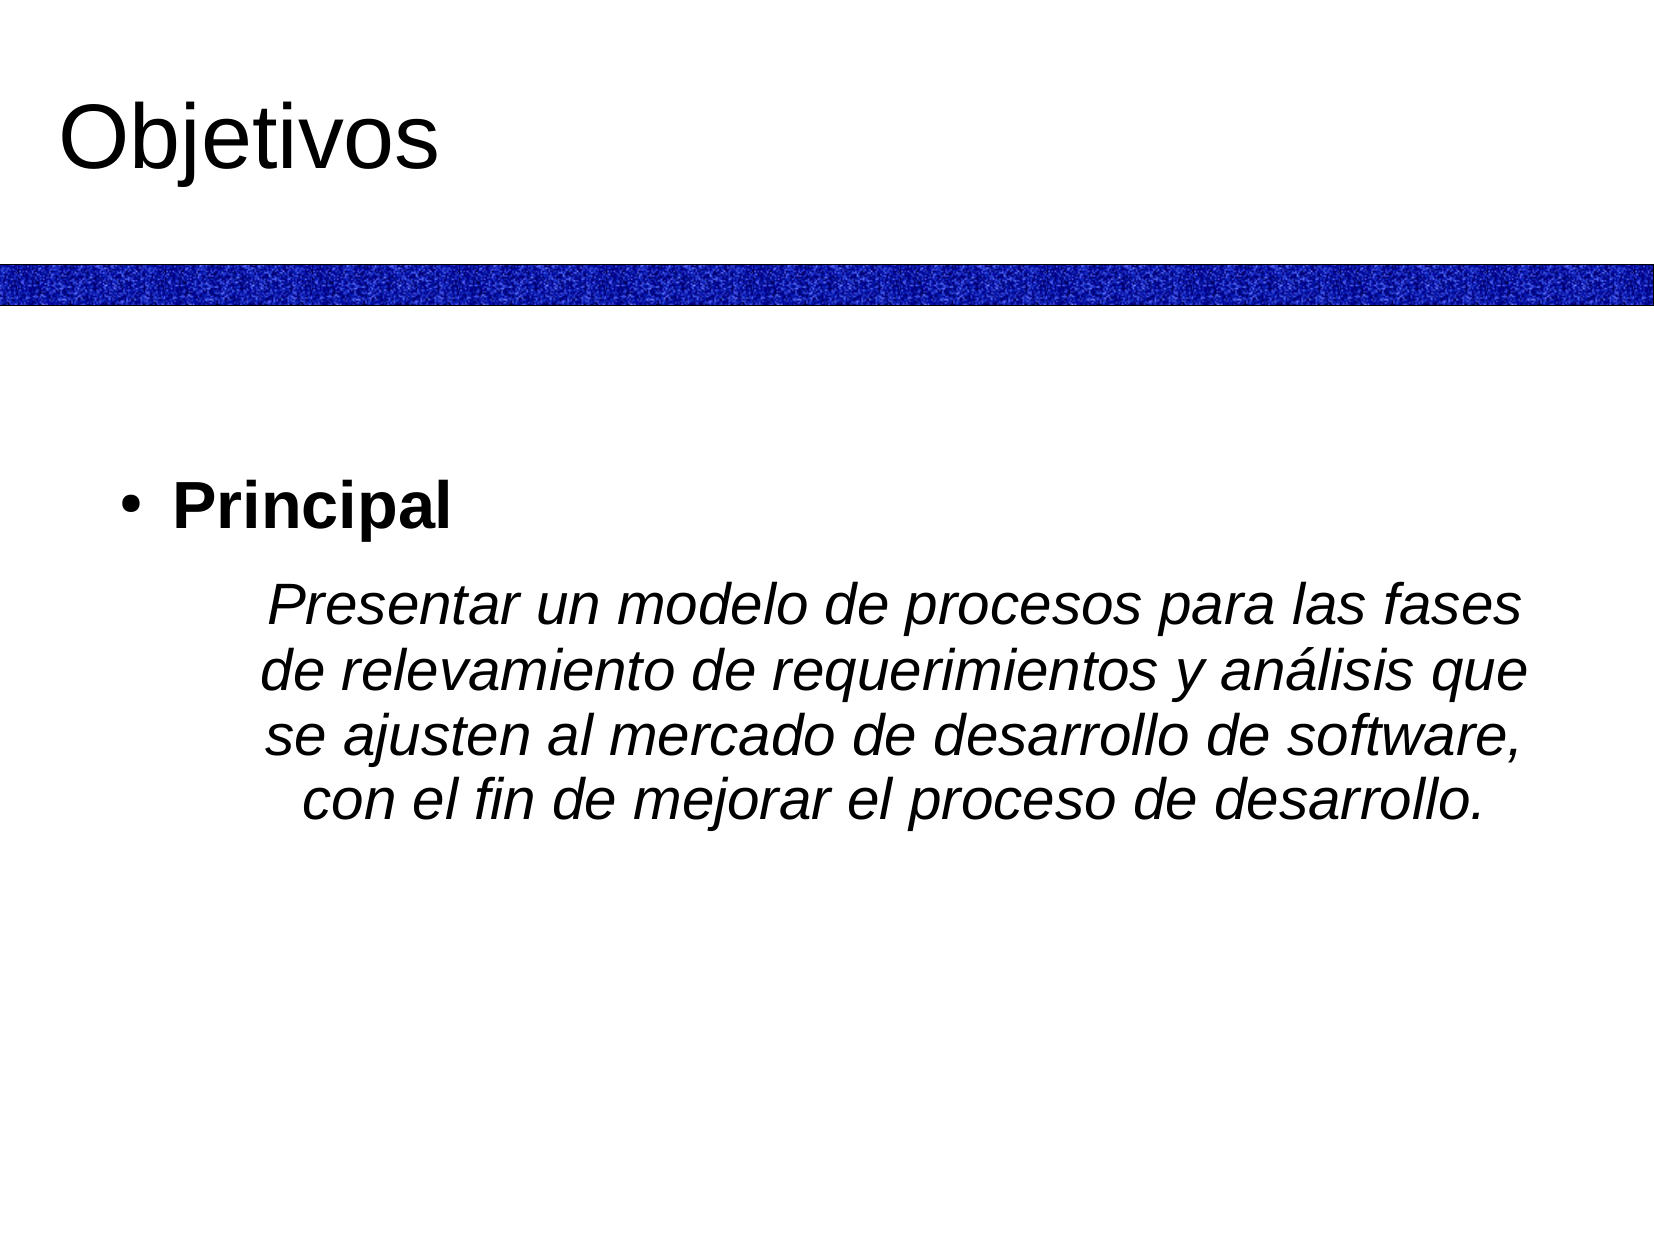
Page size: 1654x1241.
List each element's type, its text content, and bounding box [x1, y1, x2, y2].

title Objetivos [58, 14, 1595, 260]
list Principal Presentar un modelo de procesos para las fases de relevamiento de requerimientos y análisis que se ajusten al mercado de desarrollo de software, con el fin de mejorar el proceso de desarrollo. [101, 363, 1549, 1145]
picture [0, 265, 1653, 305]
